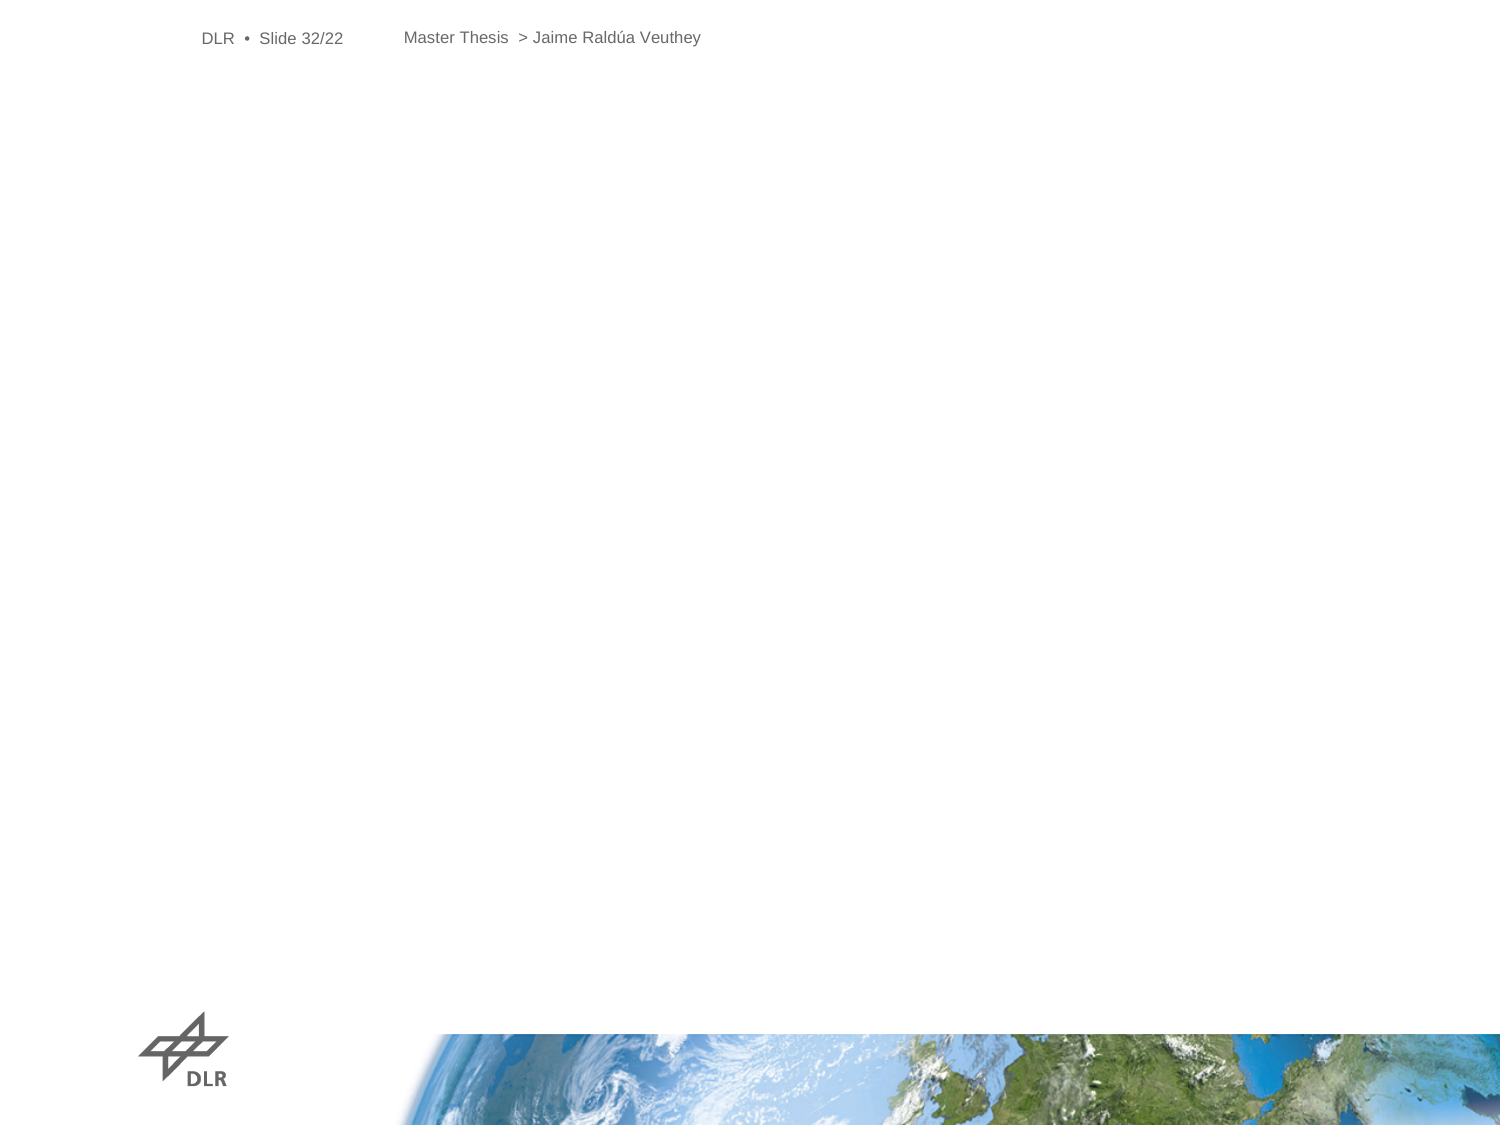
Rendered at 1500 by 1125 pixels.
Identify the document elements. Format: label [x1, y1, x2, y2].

picture [0, 1007, 1500, 1125]
